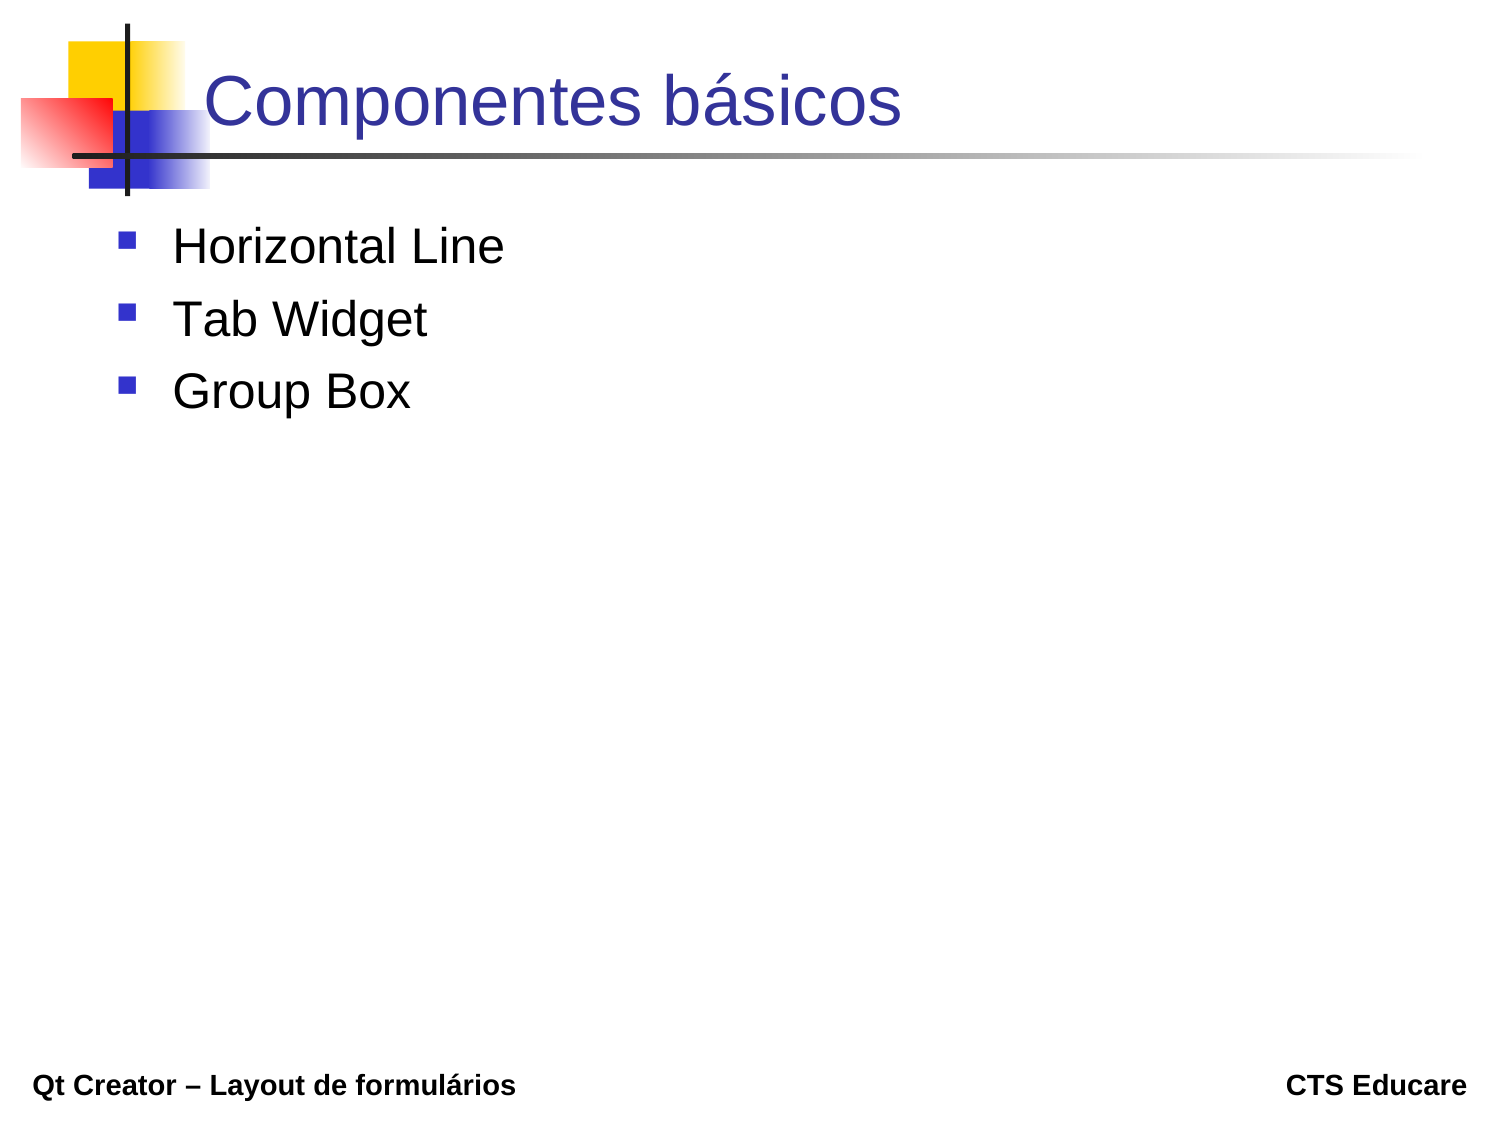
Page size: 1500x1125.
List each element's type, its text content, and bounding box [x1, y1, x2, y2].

list Horizontal Line Tab Widget Group Box [100, 206, 1447, 1024]
title Componentes básicos [188, 46, 1468, 149]
